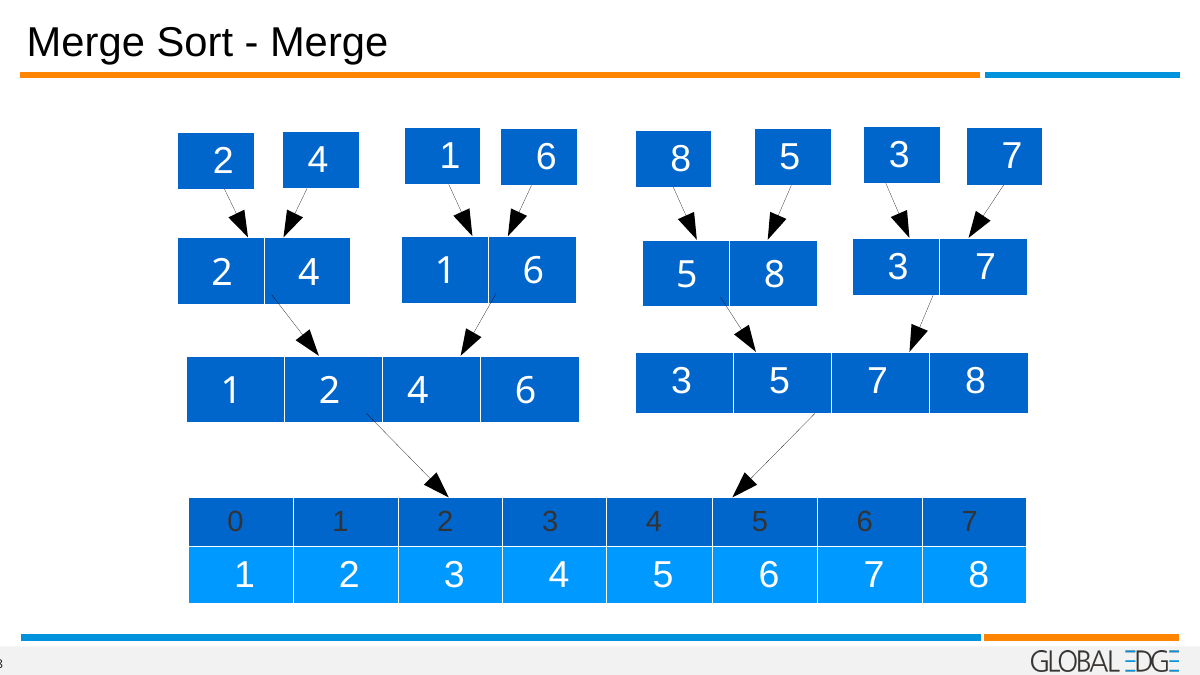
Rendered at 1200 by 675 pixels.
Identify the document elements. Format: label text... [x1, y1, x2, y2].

table_cell 1 [189, 547, 293, 603]
text_box Merge Sort - Merge [11, 11, 404, 74]
table_header 4 [265, 238, 350, 304]
table_cell 6 [713, 547, 817, 603]
table_cell 4 [503, 547, 606, 603]
table_header 1 [294, 498, 398, 546]
table_header 5 [643, 241, 729, 306]
table_cell 5 [607, 547, 712, 603]
table_header 3 [503, 498, 606, 546]
table_cell 2 [294, 547, 398, 603]
table_header 2 [285, 357, 382, 422]
table_header 1 [187, 357, 284, 422]
table_header 5 [734, 353, 831, 413]
table_header 8 [636, 131, 711, 187]
table_cell 8 [923, 547, 1026, 603]
picture [1031, 650, 1179, 672]
table_header 5 [713, 498, 817, 546]
table_header 0 [189, 498, 293, 546]
table_header 4 [283, 132, 359, 188]
table_header 3 [853, 239, 939, 295]
table_header 4 [607, 498, 712, 546]
table_header 7 [967, 128, 1042, 185]
table_header 3 [864, 127, 940, 183]
table_header 8 [930, 353, 1028, 413]
table_header 7 [923, 498, 1026, 546]
table_header 4 [383, 357, 480, 422]
table_header 2 [178, 238, 264, 304]
table_header 2 [178, 133, 254, 189]
table_header 6 [818, 498, 922, 546]
table_header 7 [940, 239, 1027, 295]
table_header 2 [399, 498, 502, 546]
table_header 7 [832, 353, 929, 413]
table_header 6 [489, 237, 576, 303]
table_header 8 [730, 241, 817, 306]
table_header 6 [501, 129, 577, 185]
table_header 6 [481, 357, 579, 422]
table_header 1 [405, 128, 480, 184]
table_cell 3 [399, 547, 502, 603]
table_cell 7 [818, 547, 922, 603]
table_header 5 [755, 129, 831, 185]
table_header 1 [402, 237, 488, 303]
table_header 3 [636, 353, 733, 413]
